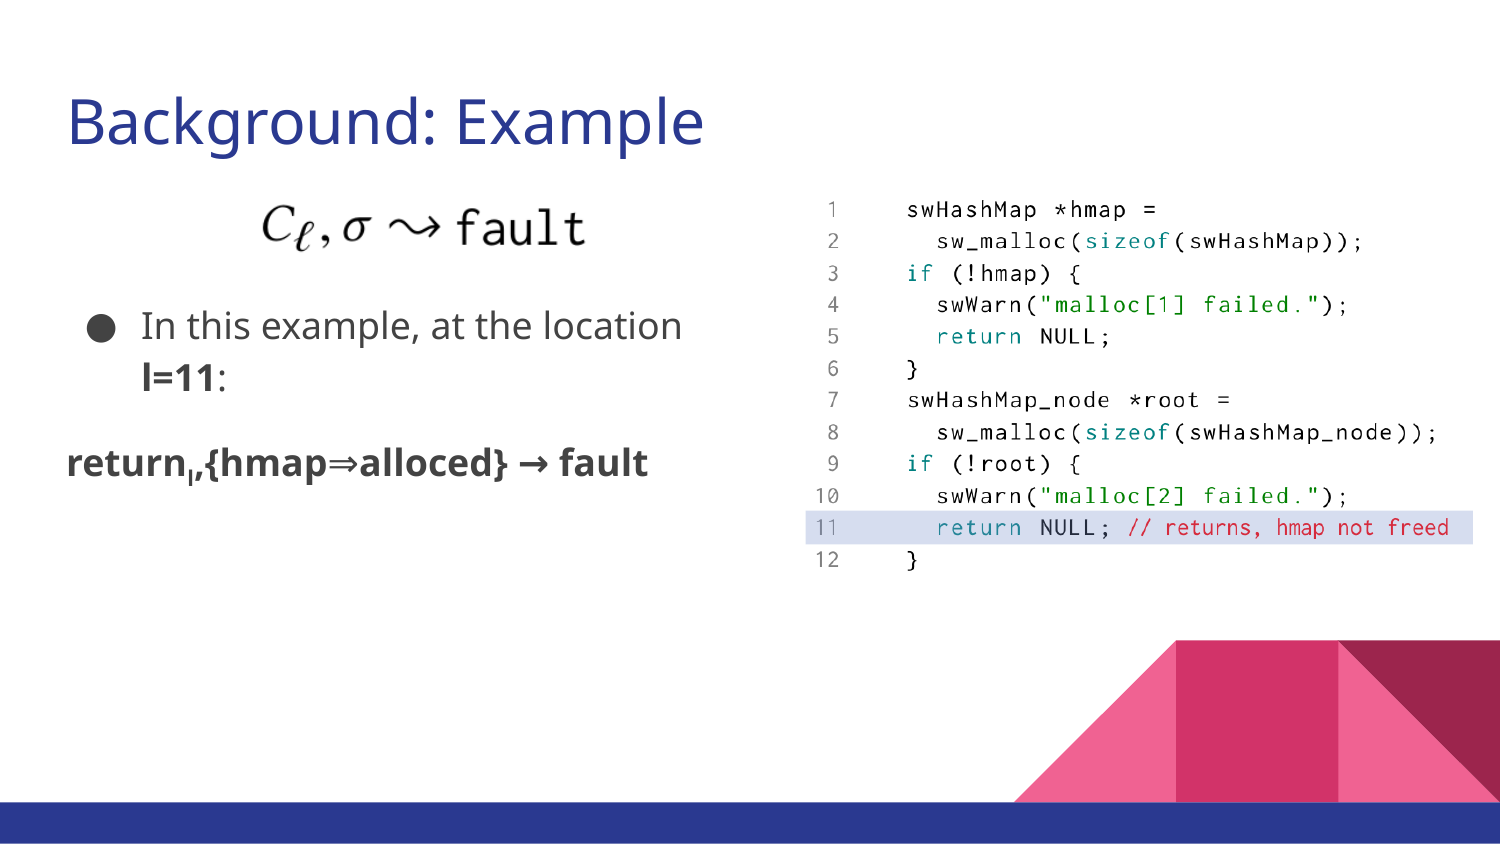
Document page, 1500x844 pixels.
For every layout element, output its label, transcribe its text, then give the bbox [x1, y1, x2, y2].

text_box [805, 510, 1473, 545]
list In this example, at the location l=11: returnl,{hmap⇒alloced} → fault [51, 201, 794, 750]
picture [805, 166, 1486, 589]
title Background: Example [51, 67, 1449, 167]
picture [256, 194, 589, 265]
